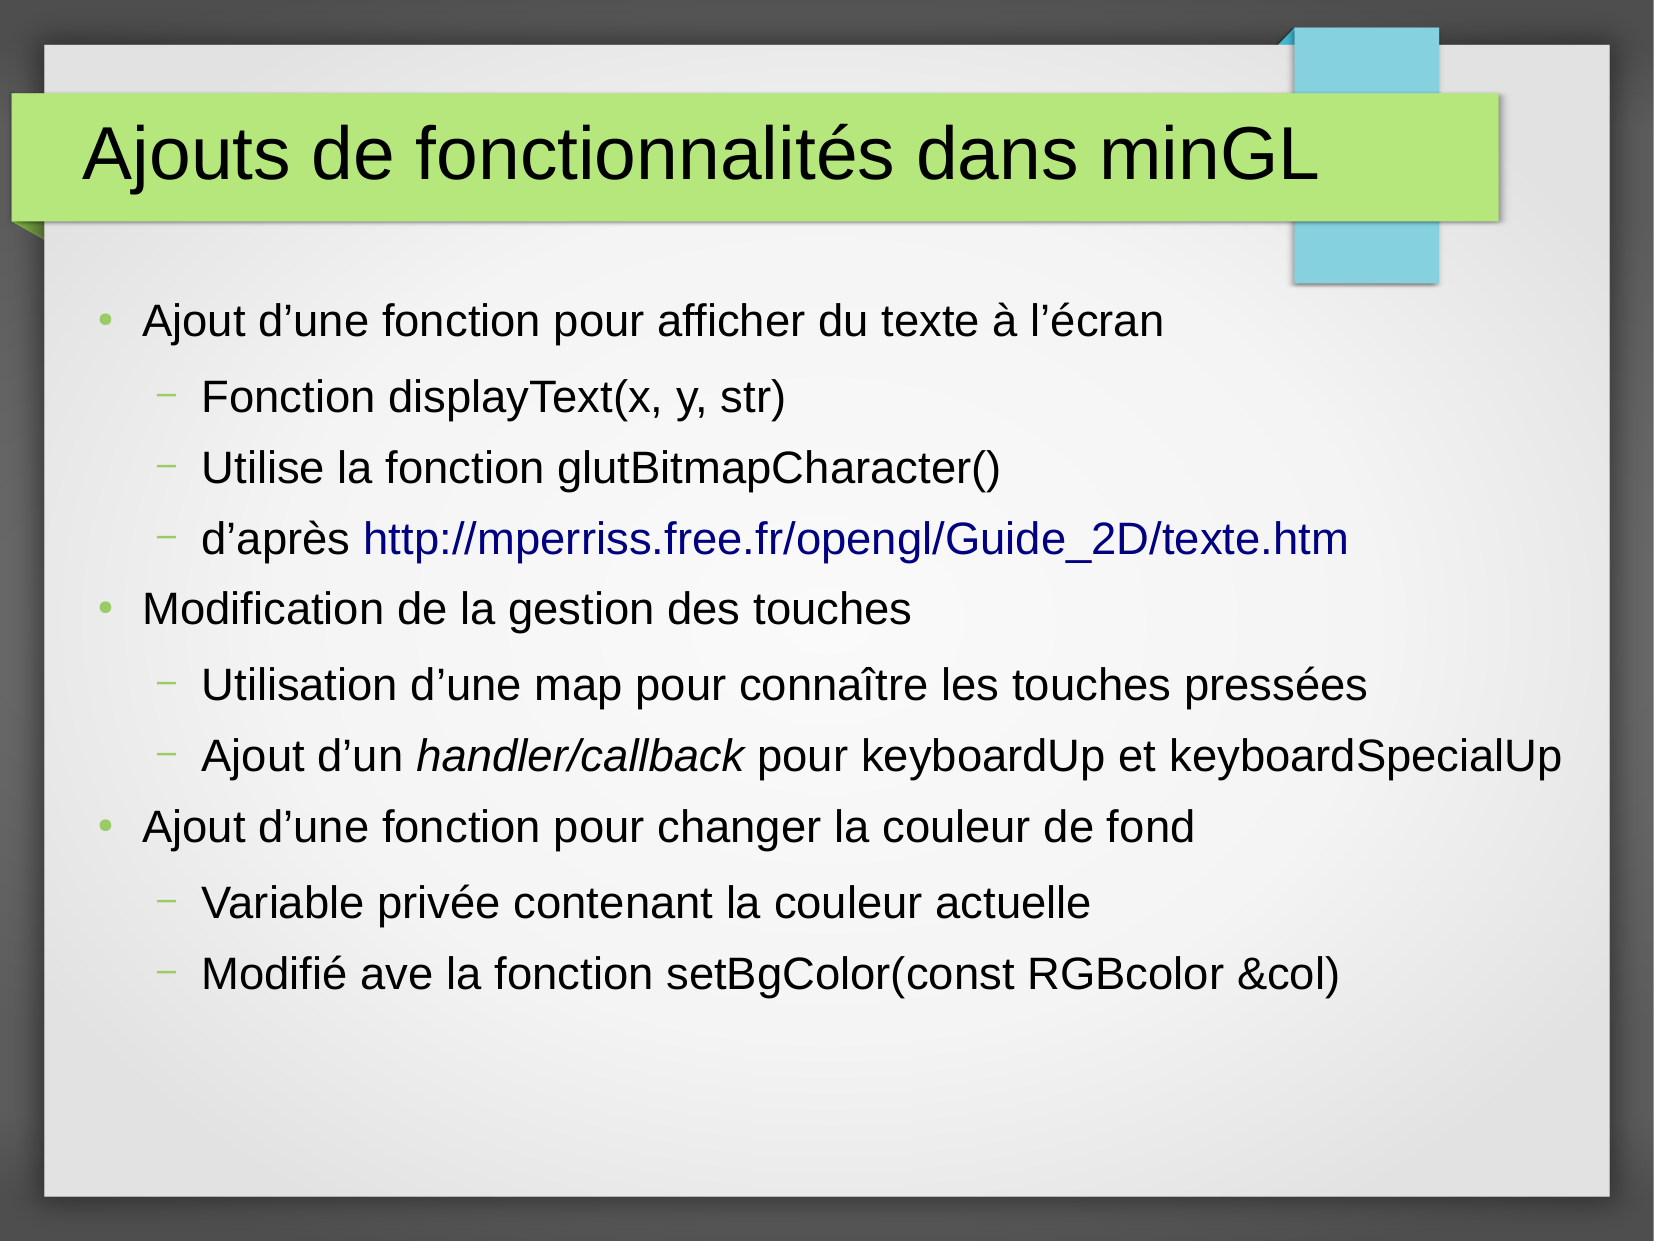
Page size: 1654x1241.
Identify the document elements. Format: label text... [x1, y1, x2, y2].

list Ajout d’une fonction pour afficher du texte à l’écran Fonction displayText(x, y, str) Utilise la fonction glutBitmapCharacter() d’après http://mperriss.free.fr/opengl/Guide_2D/texte.htm Modification de la gestion des touches Utilisation d’une map pour connaître les touches pressées Ajout d’un handler/callback pour keyboardUp et keyboardSpecialUp Ajout d’une fonction pour changer la couleur de fond Variable privée contenant la couleur actuelle Modifié ave la fonction setBgColor(const RGBcolor &col) [82, 295, 1571, 1015]
picture [0, 0, 1654, 1241]
title Ajouts de fonctionnalités dans minGL [82, 69, 1335, 238]
